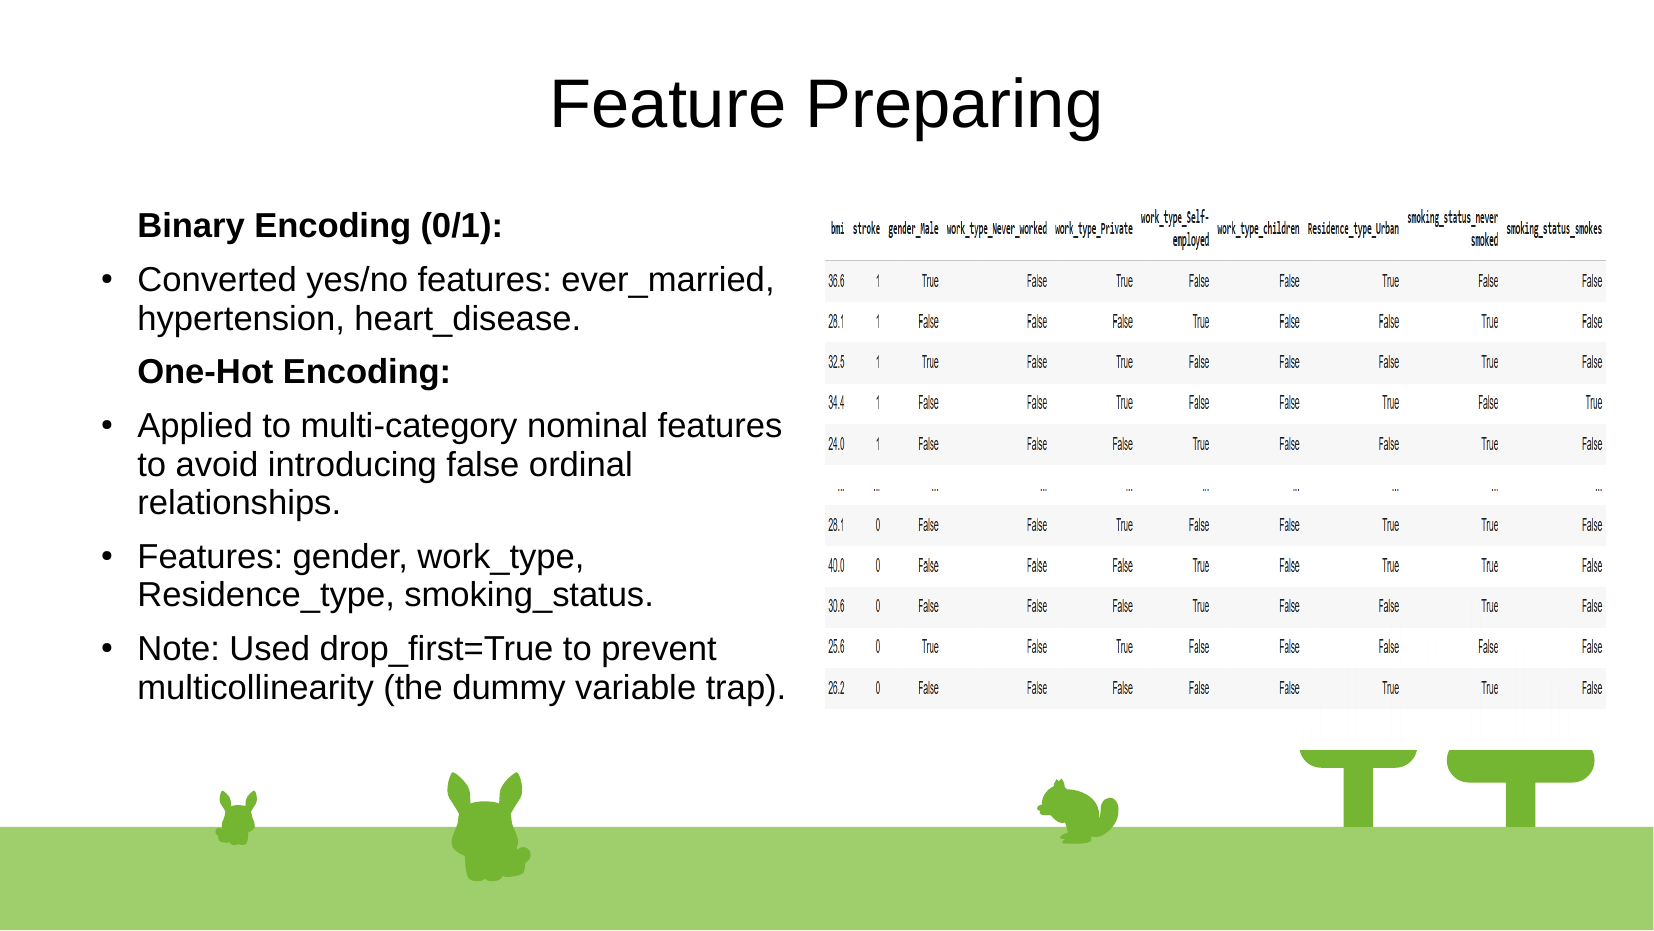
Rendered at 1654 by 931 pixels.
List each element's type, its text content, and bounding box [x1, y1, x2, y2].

picture [825, 187, 1613, 751]
title Feature Preparing [88, 29, 1565, 178]
list Binary Encoding (0/1): Converted yes/no features: ever_married, hypertension, heart_disease. One-Hot Encoding: Applied to multi-category nominal features to avoid introducing false ordinal relationships. Features: gender, work_type, Residence_type, smoking_status. Note: Used drop_first=True to prevent multicollinearity (the dummy variable trap). [88, 206, 788, 768]
